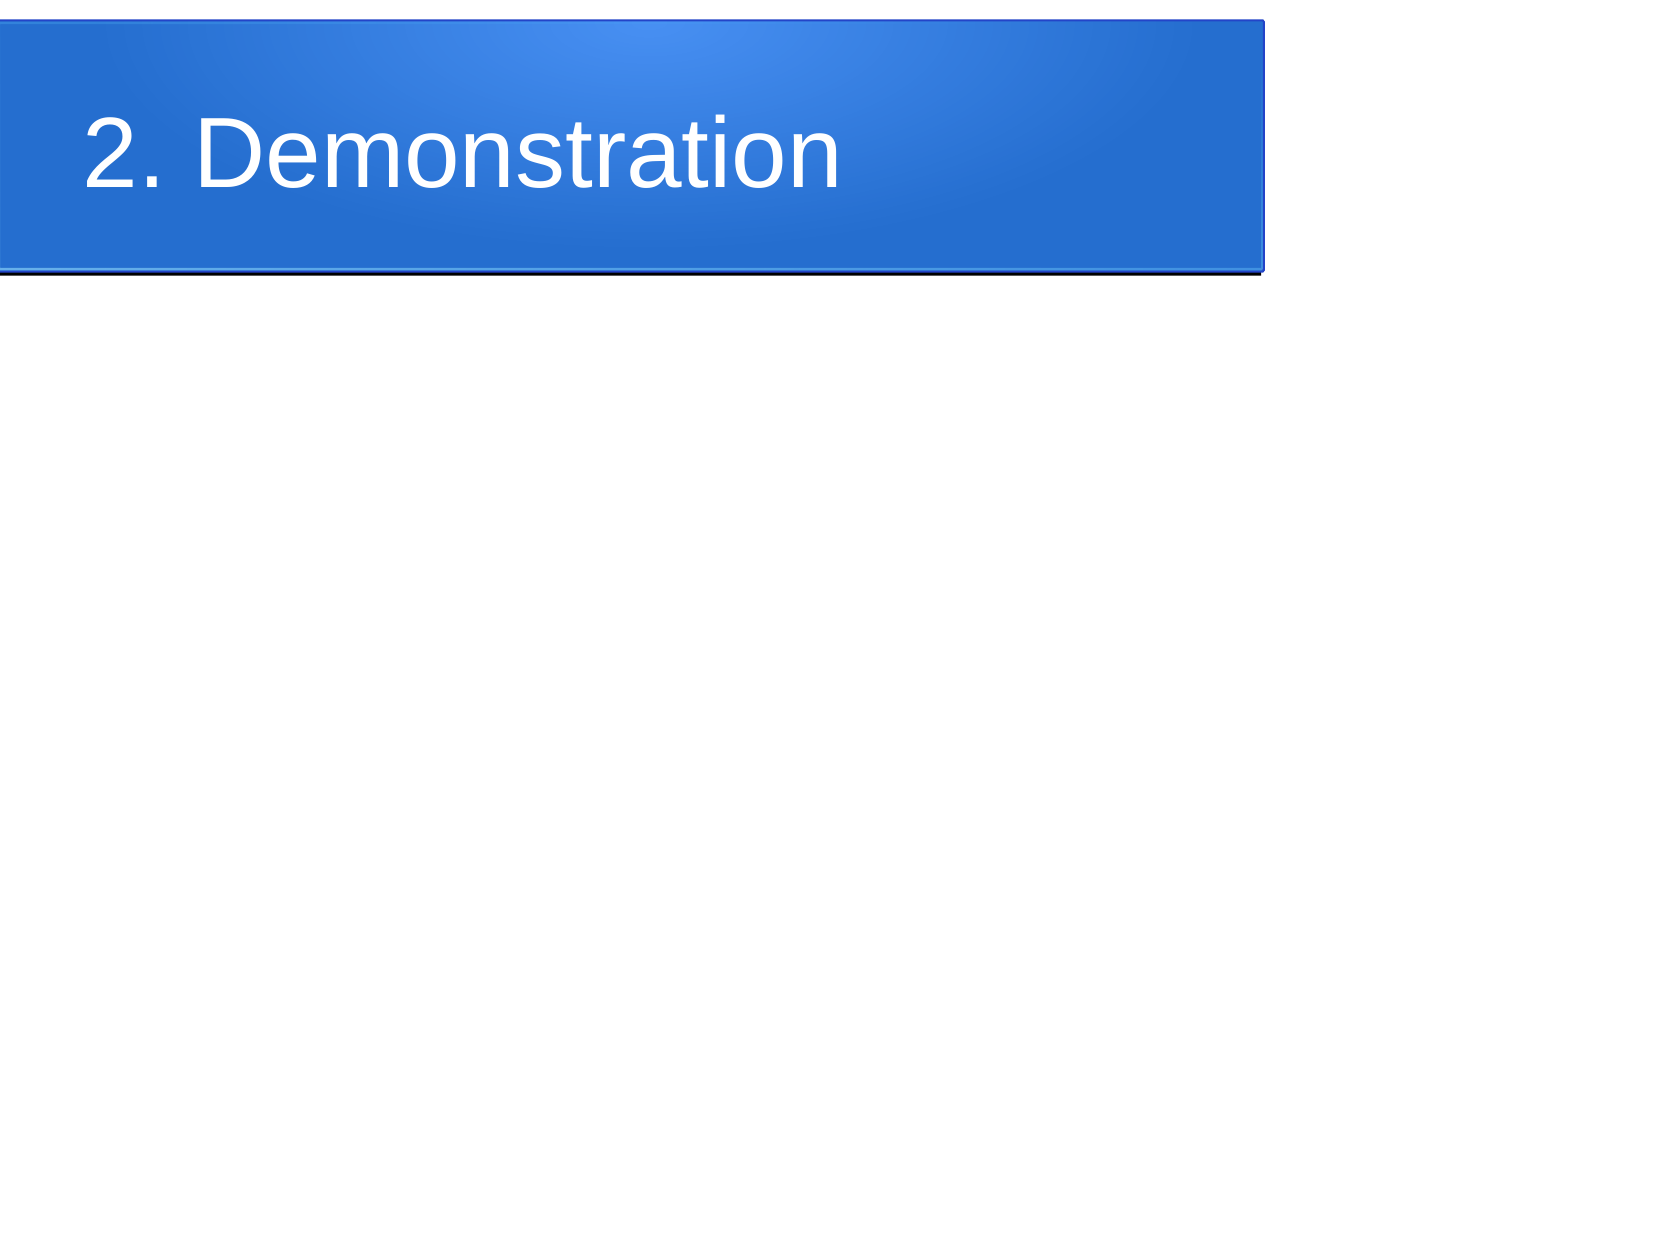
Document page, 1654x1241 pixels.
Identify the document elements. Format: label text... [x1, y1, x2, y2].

title 2. Demonstration [82, 49, 1571, 257]
